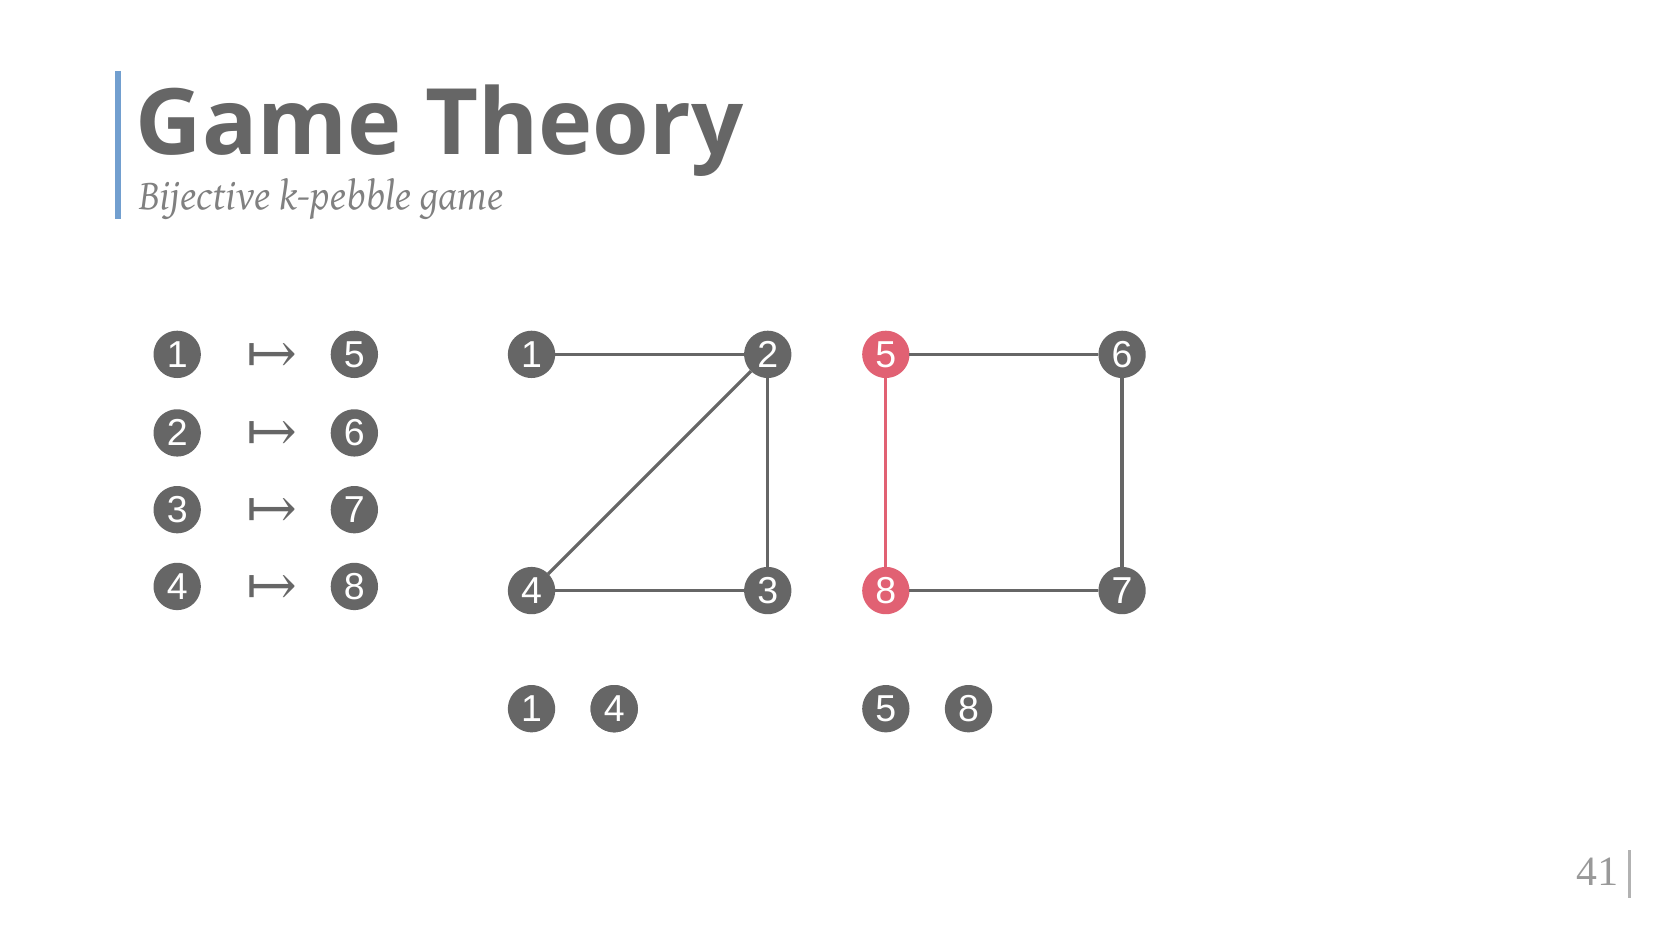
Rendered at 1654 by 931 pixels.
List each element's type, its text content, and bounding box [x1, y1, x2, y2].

text_box 4 [153, 562, 201, 611]
text_box 6 [330, 409, 379, 457]
text_box 1 [153, 330, 201, 379]
text_box ↦ [230, 550, 308, 621]
text_box Bijective k-pebble game [124, 165, 721, 229]
text_box 2 [744, 330, 792, 378]
text_box 8 [862, 567, 910, 615]
text_box ↦ [230, 318, 308, 388]
text_box 4 [590, 685, 638, 733]
text_box 2 [153, 409, 201, 457]
text_box 7 [1098, 567, 1146, 615]
text_box 8 [330, 562, 379, 611]
text_box 5 [330, 330, 379, 379]
text_box 6 [1098, 330, 1146, 378]
text_box 8 [944, 685, 993, 733]
title Game Theory [135, 60, 1601, 178]
text_box ↦ [230, 474, 308, 544]
text_box 4 [507, 566, 556, 615]
text_box 3 [744, 567, 792, 615]
text_box 5 [862, 685, 910, 733]
text_box 7 [330, 486, 379, 534]
text_box 1 [507, 685, 556, 733]
text_box 5 [862, 330, 910, 378]
text_box 1 [507, 330, 556, 379]
text_box 3 [153, 486, 201, 534]
text_box ↦ [230, 397, 308, 467]
